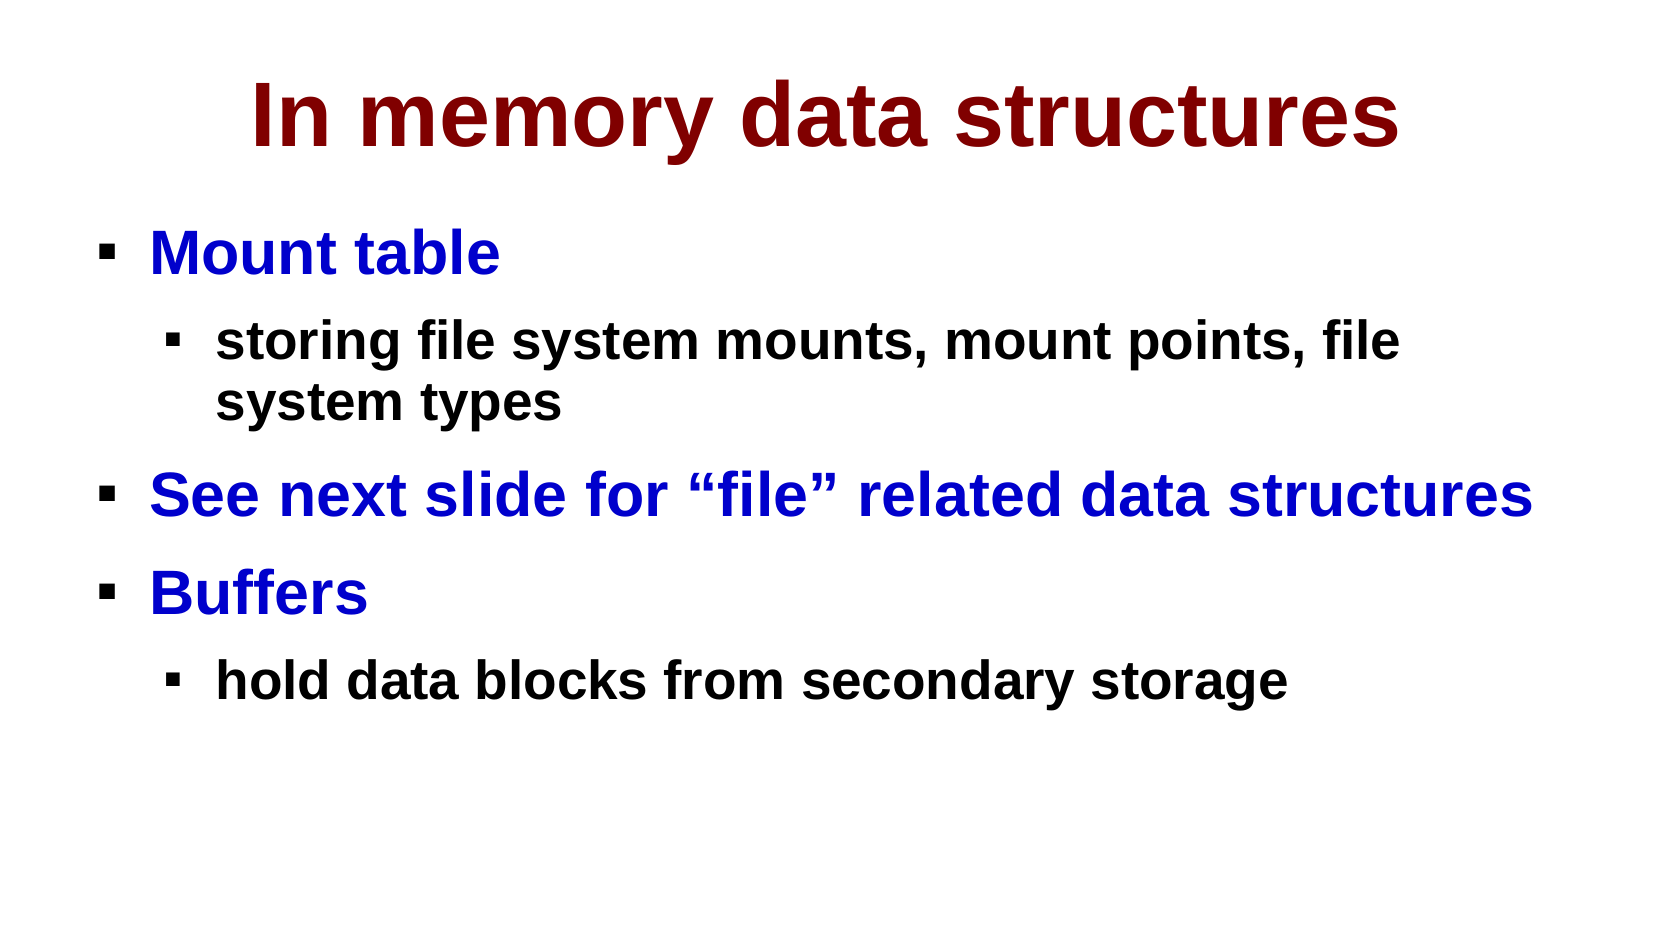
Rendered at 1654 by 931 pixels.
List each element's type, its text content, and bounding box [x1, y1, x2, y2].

title In memory data structures [82, 37, 1571, 193]
list Mount table storing file system mounts, mount points, file system types See next slide for “file” related data structures Buffers hold data blocks from secondary storage [82, 217, 1571, 757]
